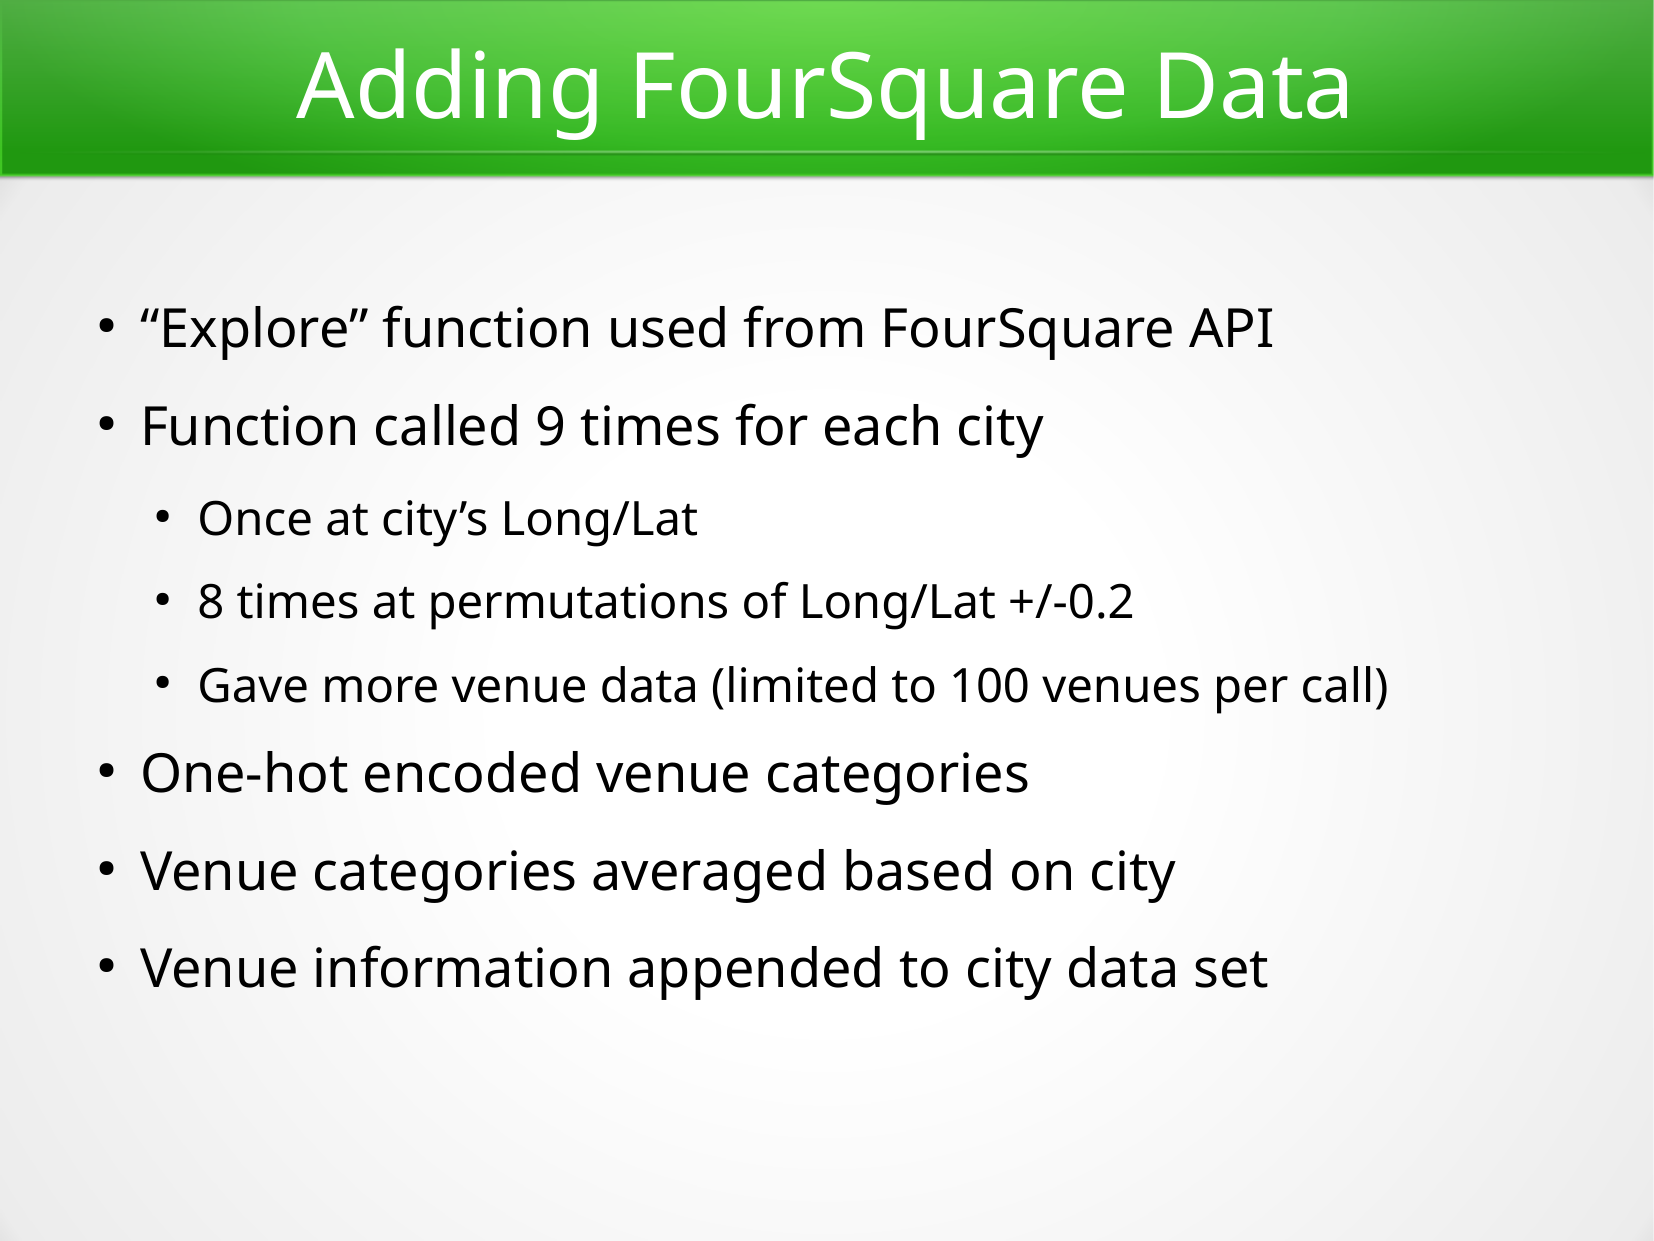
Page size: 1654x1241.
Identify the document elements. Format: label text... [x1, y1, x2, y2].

picture [0, 0, 1654, 1241]
title Adding FourSquare Data [82, 11, 1571, 154]
list “Explore” function used from FourSquare API Function called 9 times for each city Once at city’s Long/Lat 8 times at permutations of Long/Lat +/-0.2 Gave more venue data (limited to 100 venues per call) One-hot encoded venue categories Venue categories averaged based on city Venue information appended to city data set [82, 290, 1571, 1010]
